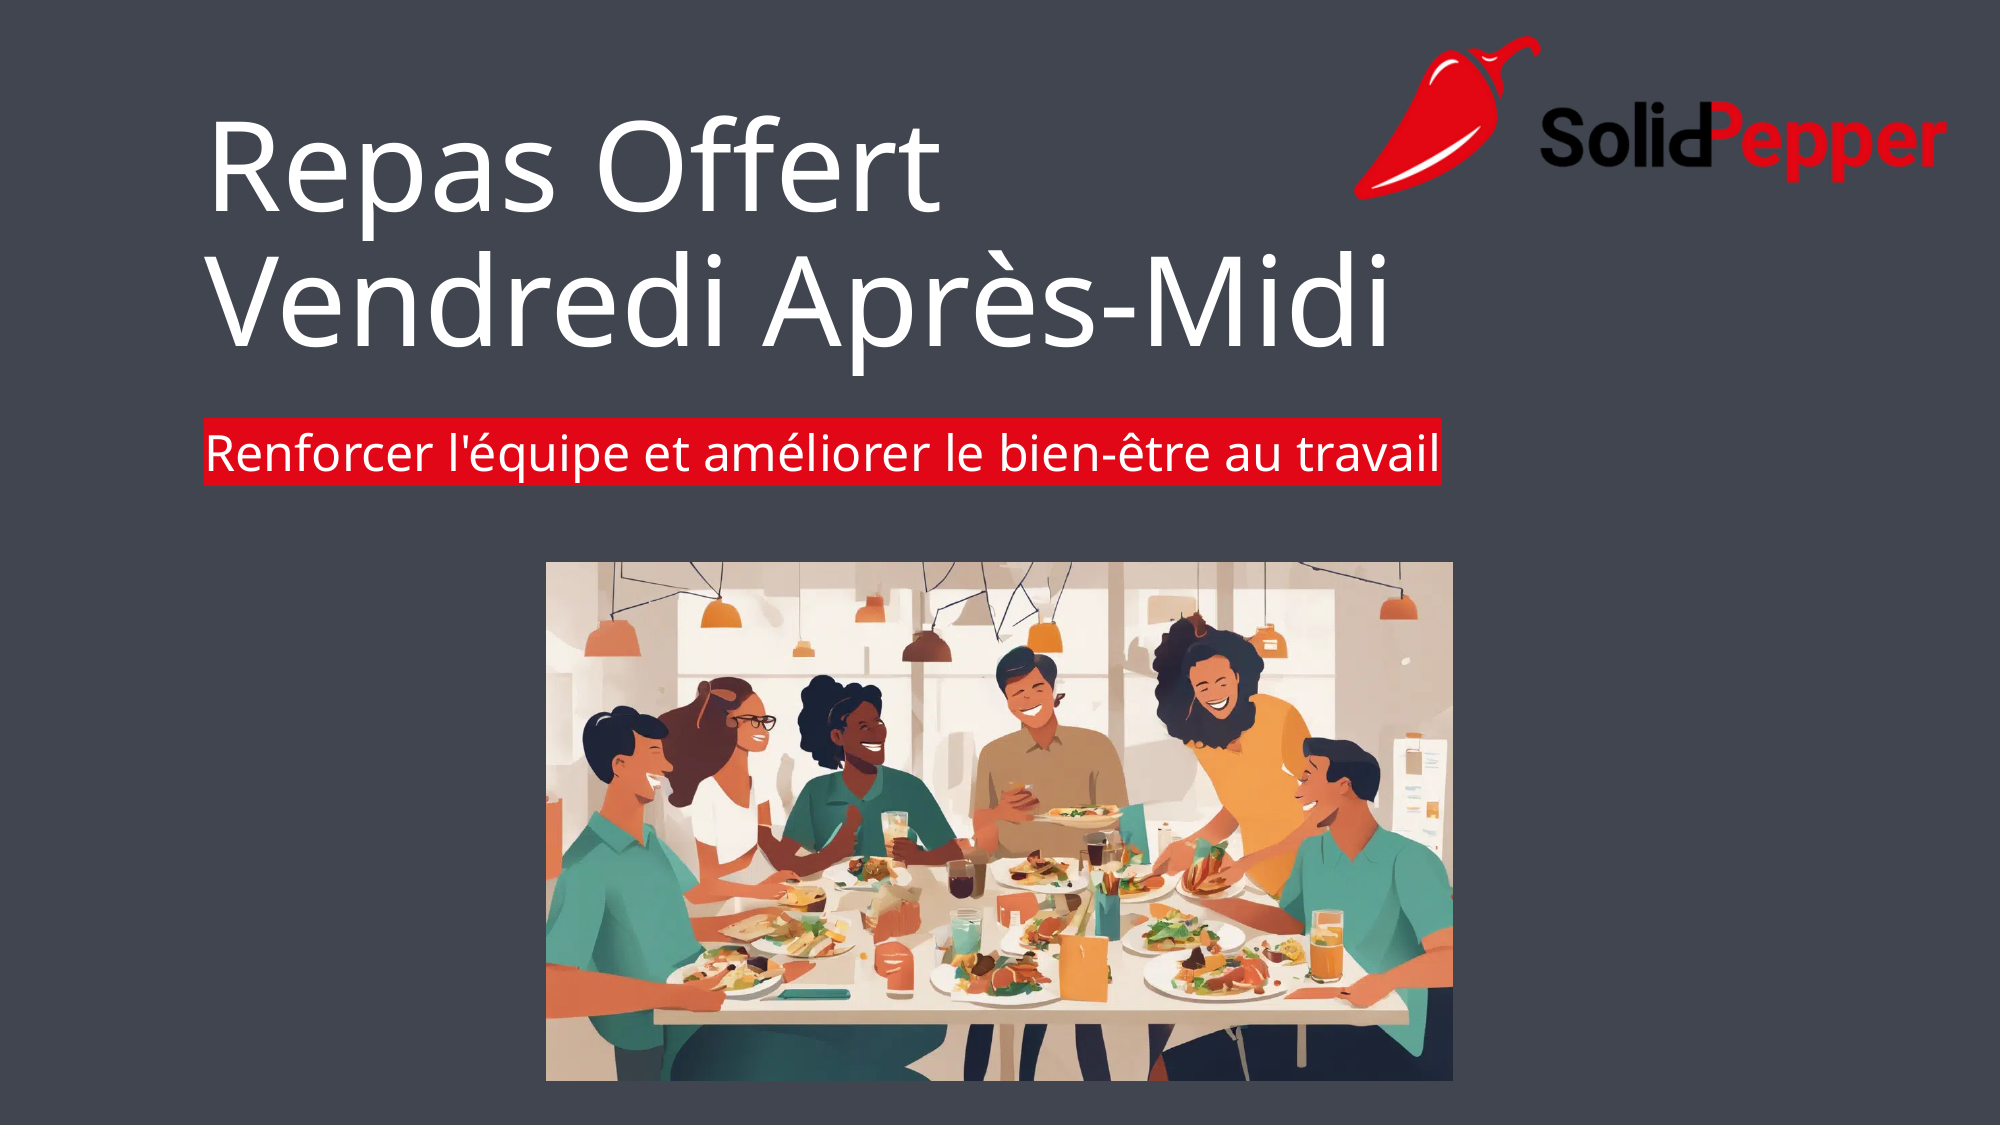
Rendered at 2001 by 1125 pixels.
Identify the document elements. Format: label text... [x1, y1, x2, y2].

picture [1354, 36, 1947, 201]
subtitle Renforcer l'équipe et améliorer le bien-être au travail [189, 421, 1638, 563]
title Repas Offert Vendredi Après-Midi [189, 18, 1781, 382]
picture [546, 562, 1453, 1081]
